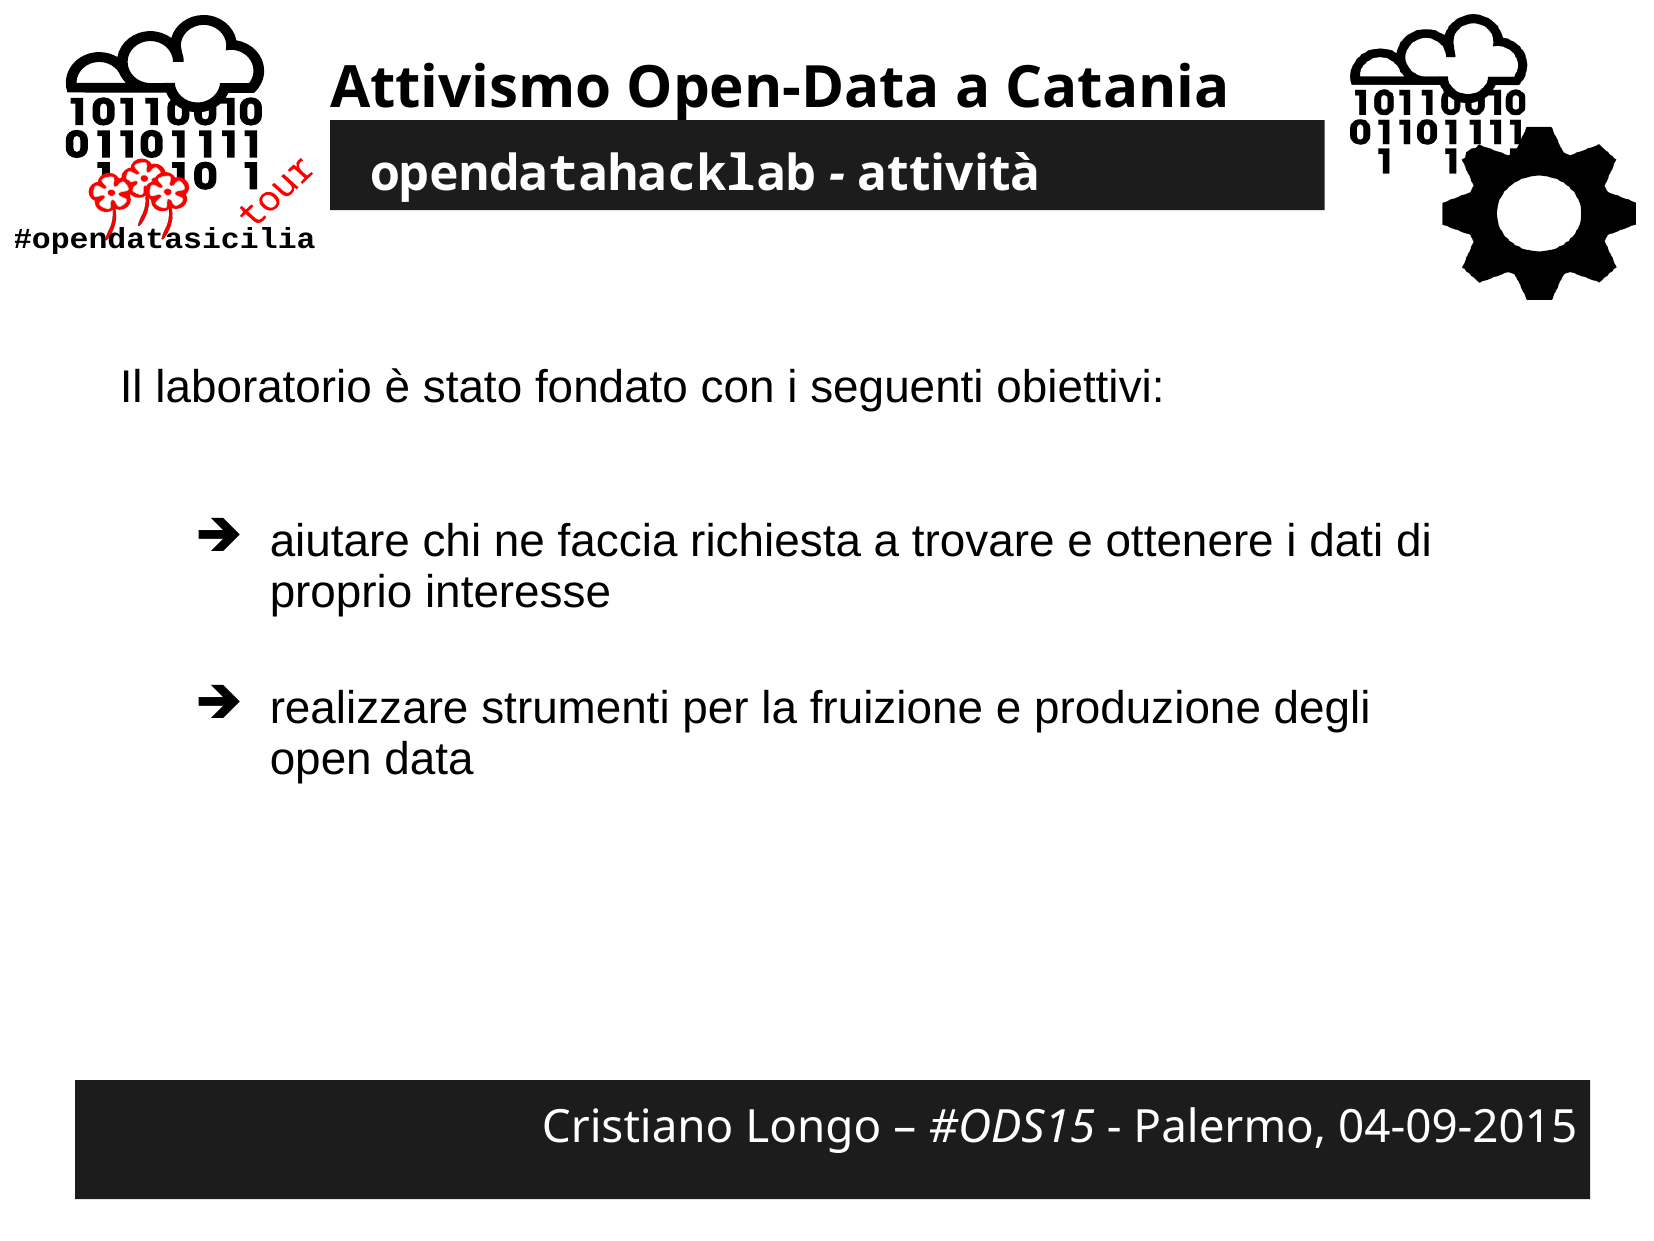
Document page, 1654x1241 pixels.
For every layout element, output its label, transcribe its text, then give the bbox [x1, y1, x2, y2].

list Cristiano Longo – #ODS15 - Palermo, 04-09-2015 [75, 1080, 1591, 1200]
list opendatahacklab - attività [330, 120, 1325, 211]
picture [1350, 14, 1636, 301]
picture [15, 15, 316, 256]
text_box Il laboratorio è stato fondato con i seguenti obiettivi: [105, 353, 1591, 421]
text_box aiutare chi ne faccia richiesta a trovare e ottenere i dati di proprio interesse realizzare strumenti per la fruizione e produzione degli open data [180, 507, 1471, 800]
list Attivismo Open-Data a Catania [330, 45, 1321, 120]
